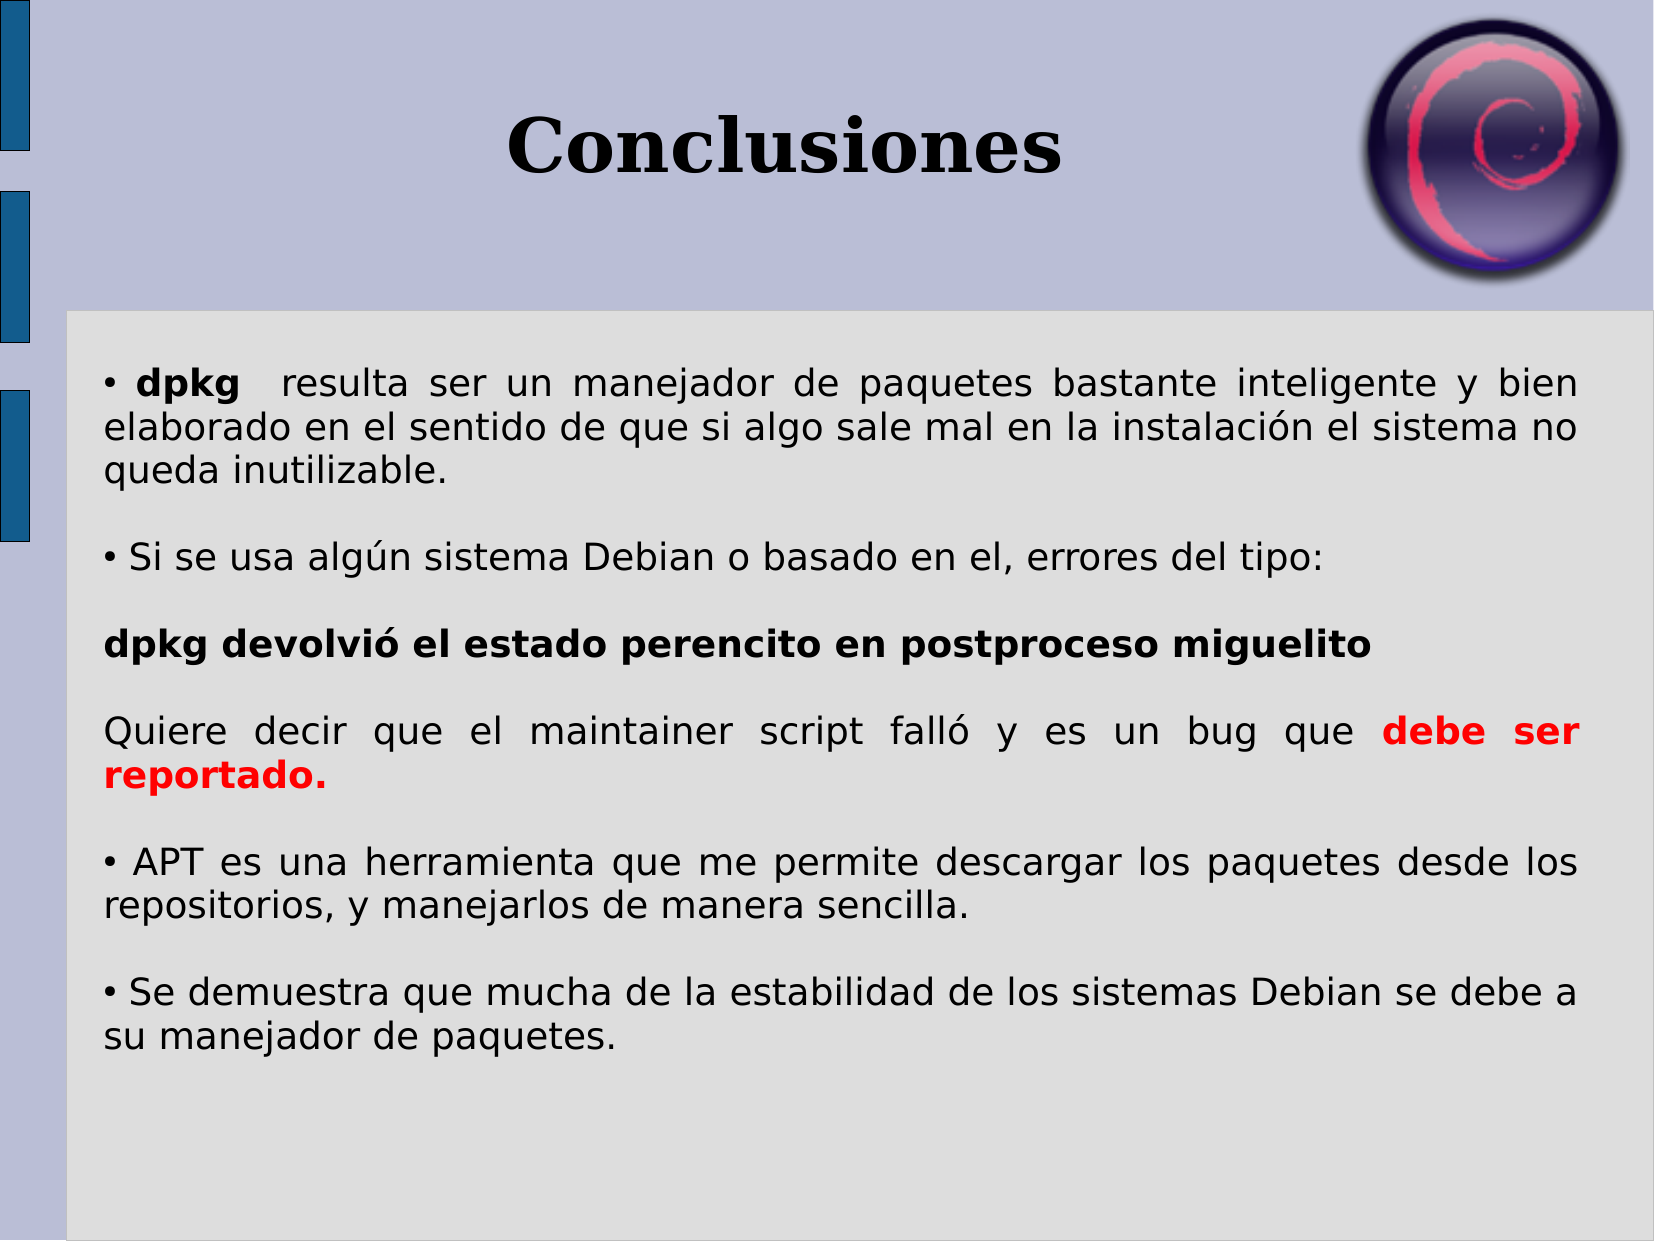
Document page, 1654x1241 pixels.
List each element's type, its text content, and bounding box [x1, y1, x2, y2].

picture [1334, 5, 1630, 302]
text_box dpkg resulta ser un manejador de paquetes bastante inteligente y bien elaborado en el sentido de que si algo sale mal en la instalación el sistema no queda inutilizable. Si se usa algún sistema Debian o basado en el, errores del tipo: dpkg devolvió el estado perencito en postproceso miguelito Quiere decir que el maintainer script falló y es un bug que debe ser reportado. APT es una herramienta que me permite descargar los paquetes desde los repositorios, y manejarlos de manera sencilla. Se demuestra que mucha de la estabilidad de los sistemas Debian se debe a su manejador de paquetes. [88, 354, 1595, 1093]
text_box Conclusiones [17, 94, 1554, 325]
